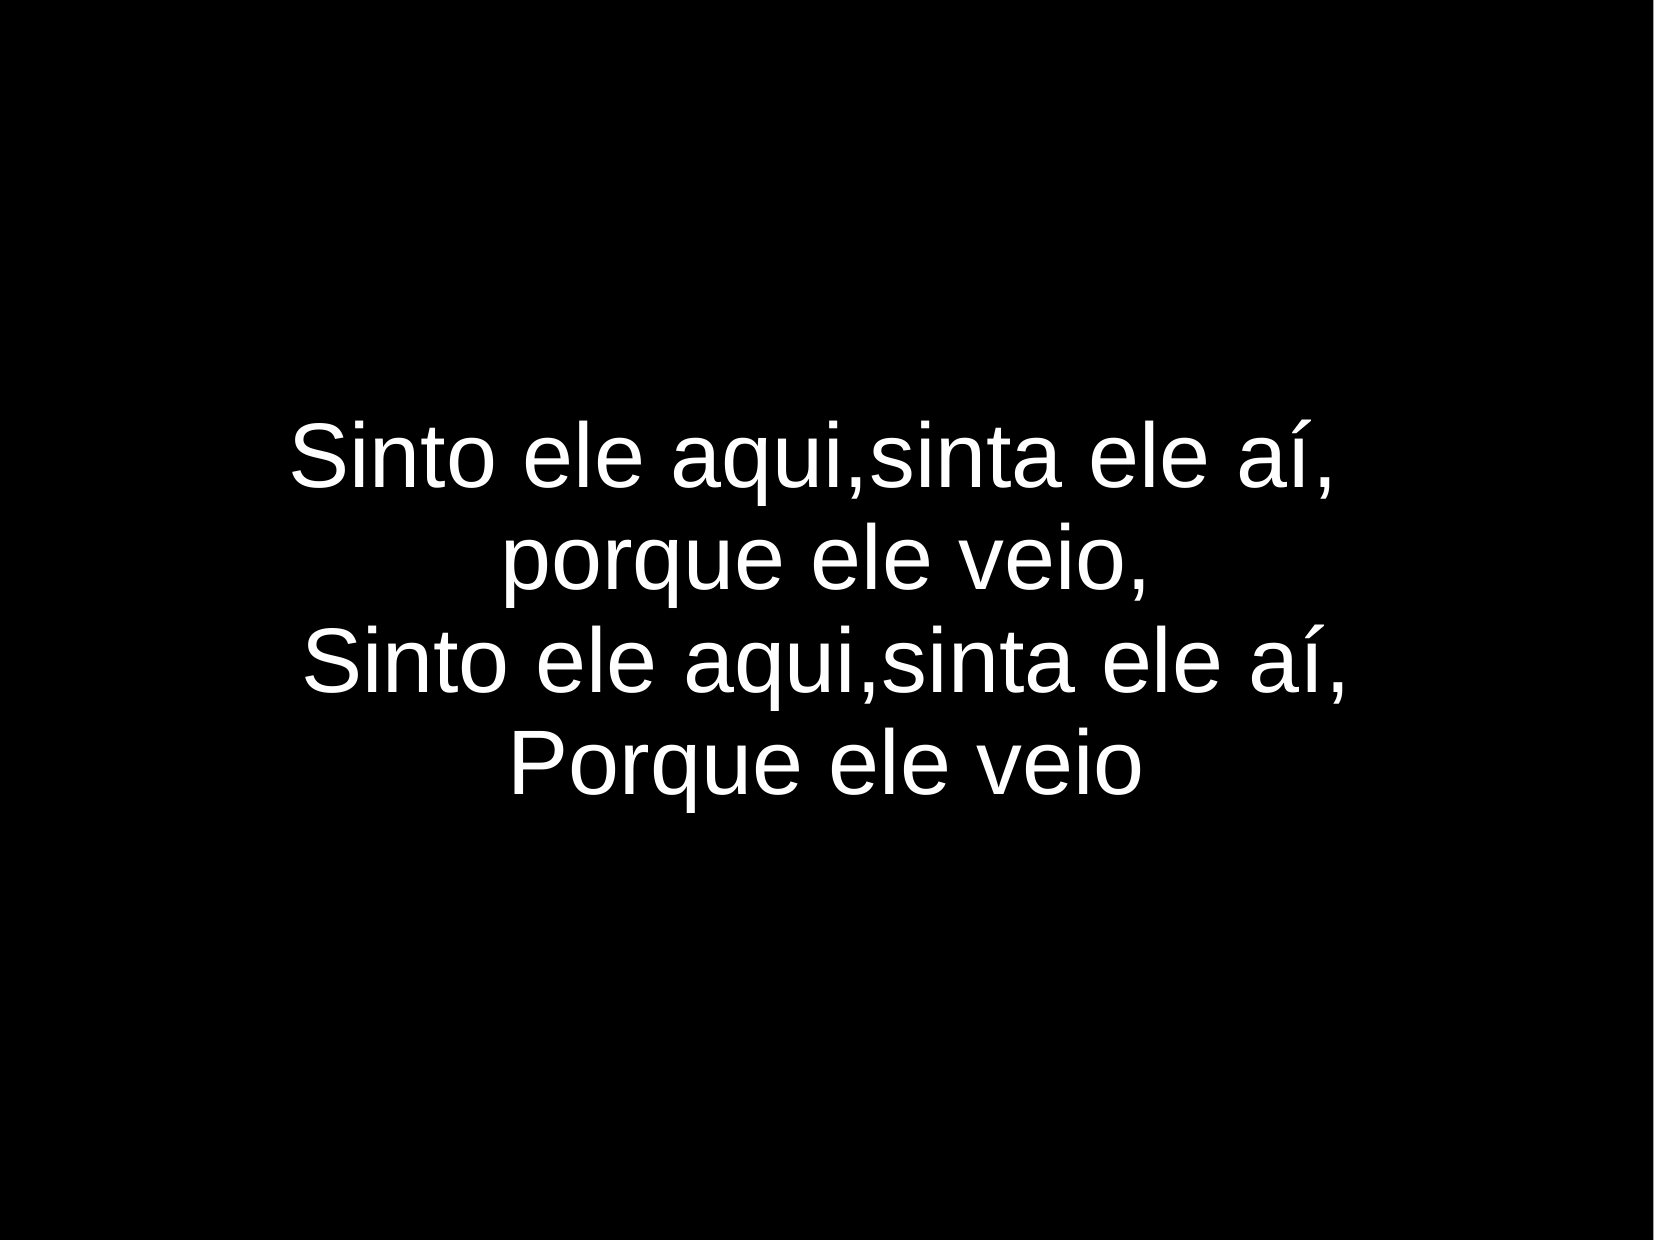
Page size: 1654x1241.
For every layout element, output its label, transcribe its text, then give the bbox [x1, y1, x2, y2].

subtitle Sinto ele aqui,sinta ele aí, porque ele veio, Sinto ele aqui,sinta ele aí, Porque ele veio [82, 49, 1571, 1170]
